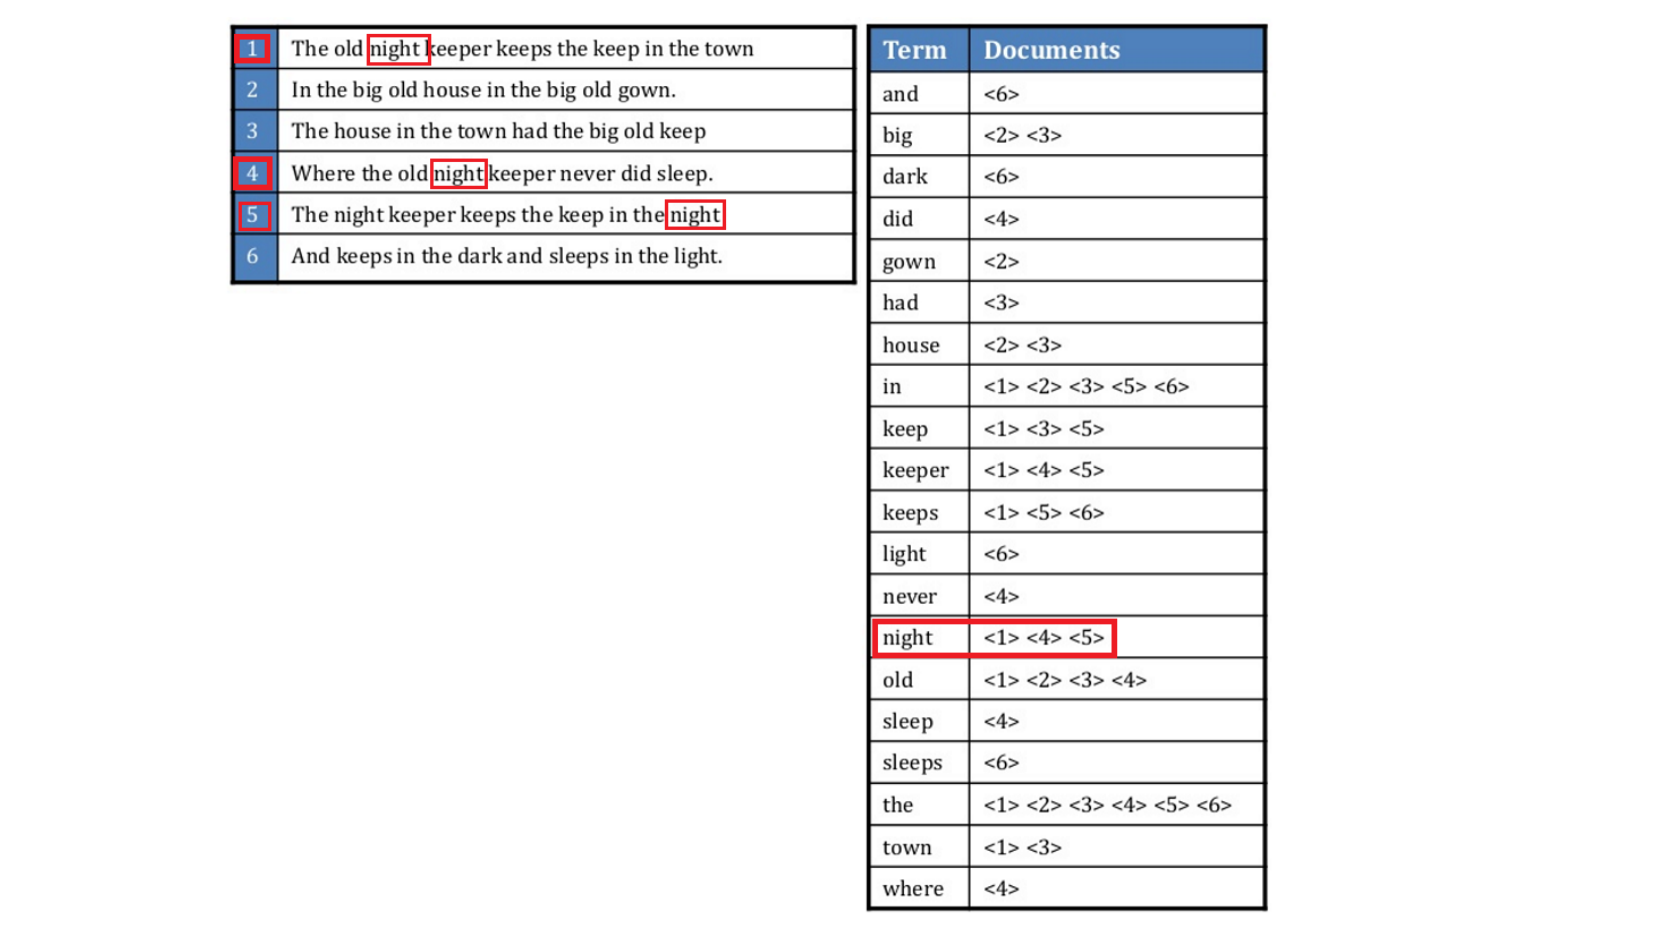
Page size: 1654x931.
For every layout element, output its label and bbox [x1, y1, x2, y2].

picture [225, 17, 1276, 919]
